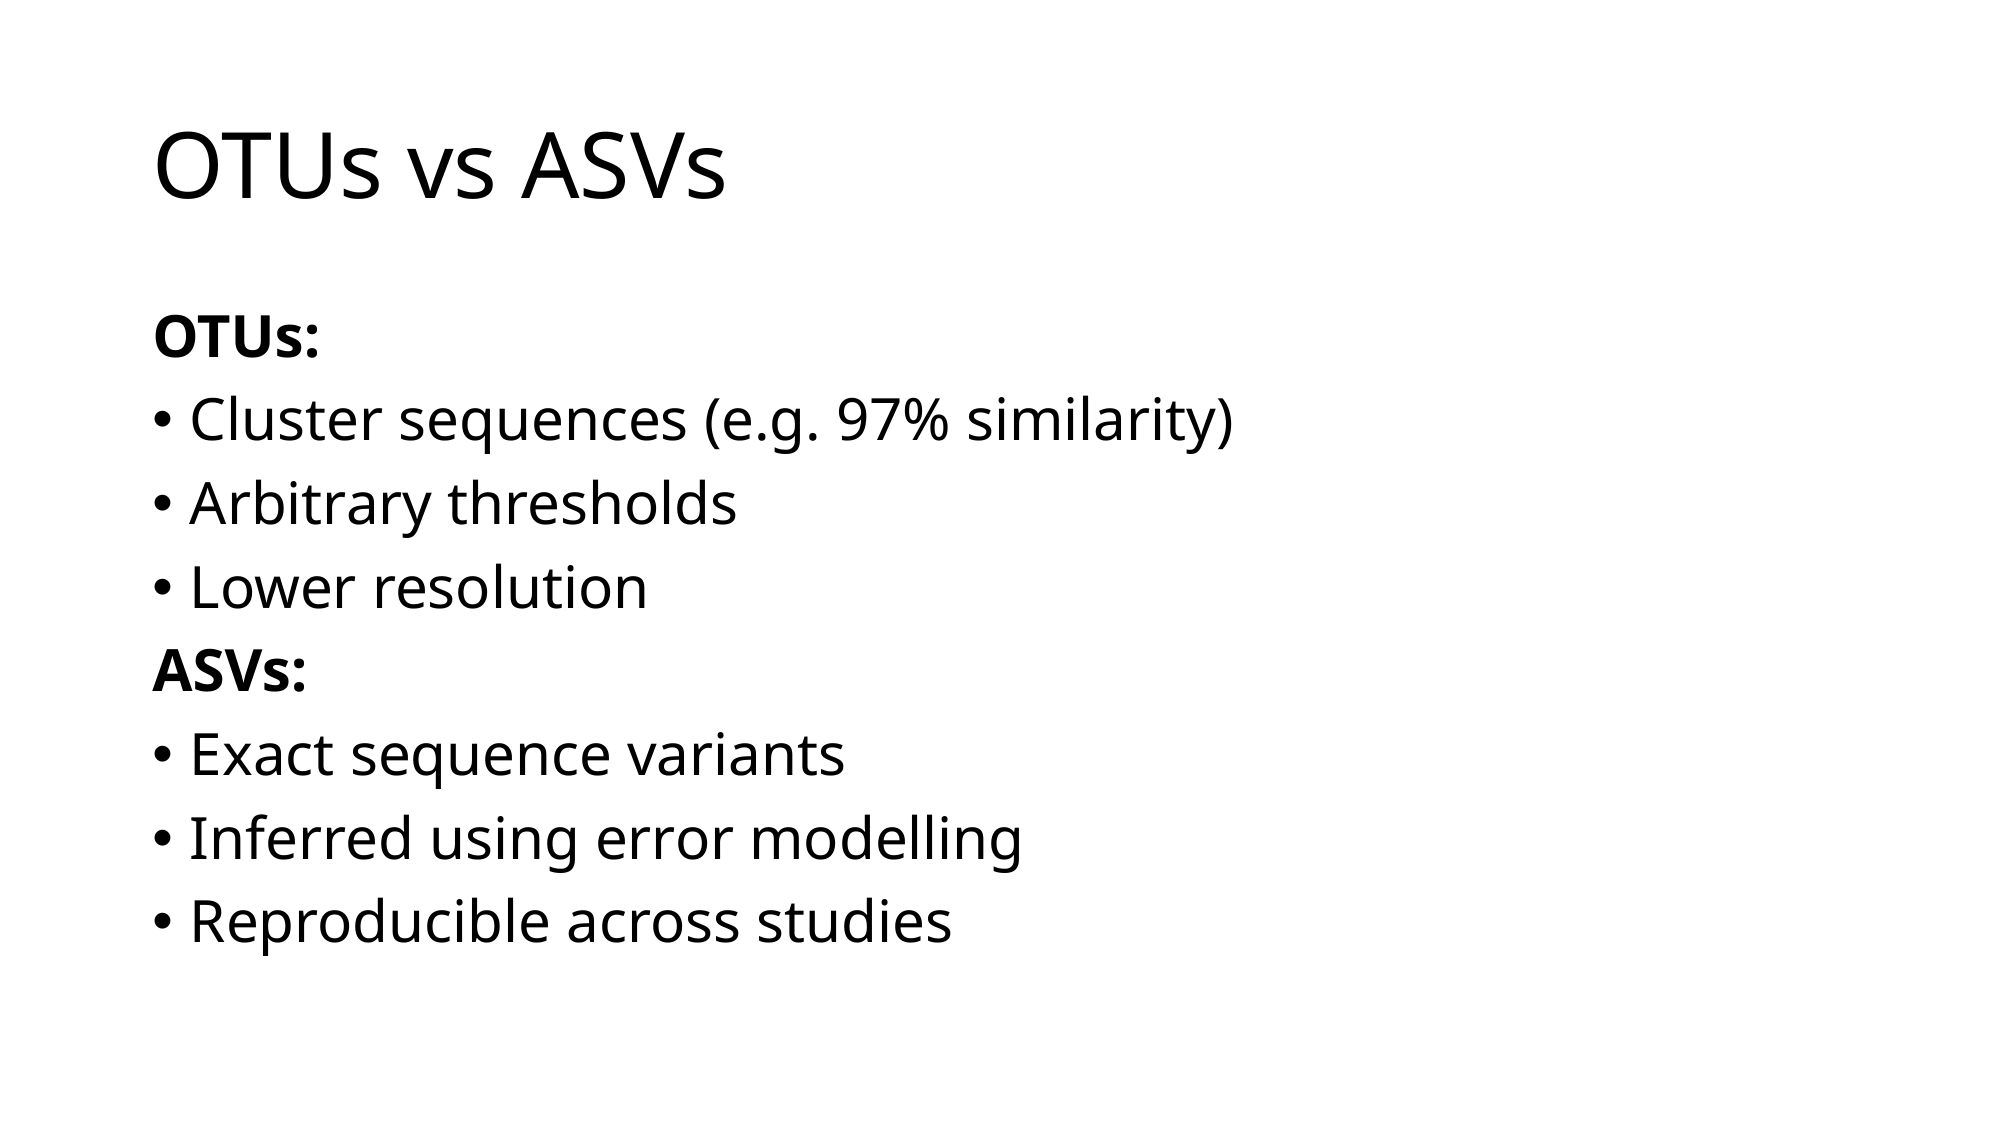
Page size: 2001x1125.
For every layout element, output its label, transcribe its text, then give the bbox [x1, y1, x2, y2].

title OTUs vs ASVs [137, 59, 1863, 278]
list OTUs: Cluster sequences (e.g. 97% similarity) Arbitrary thresholds Lower resolution ASVs: Exact sequence variants Inferred using error modelling Reproducible across studies [137, 299, 1863, 1014]
